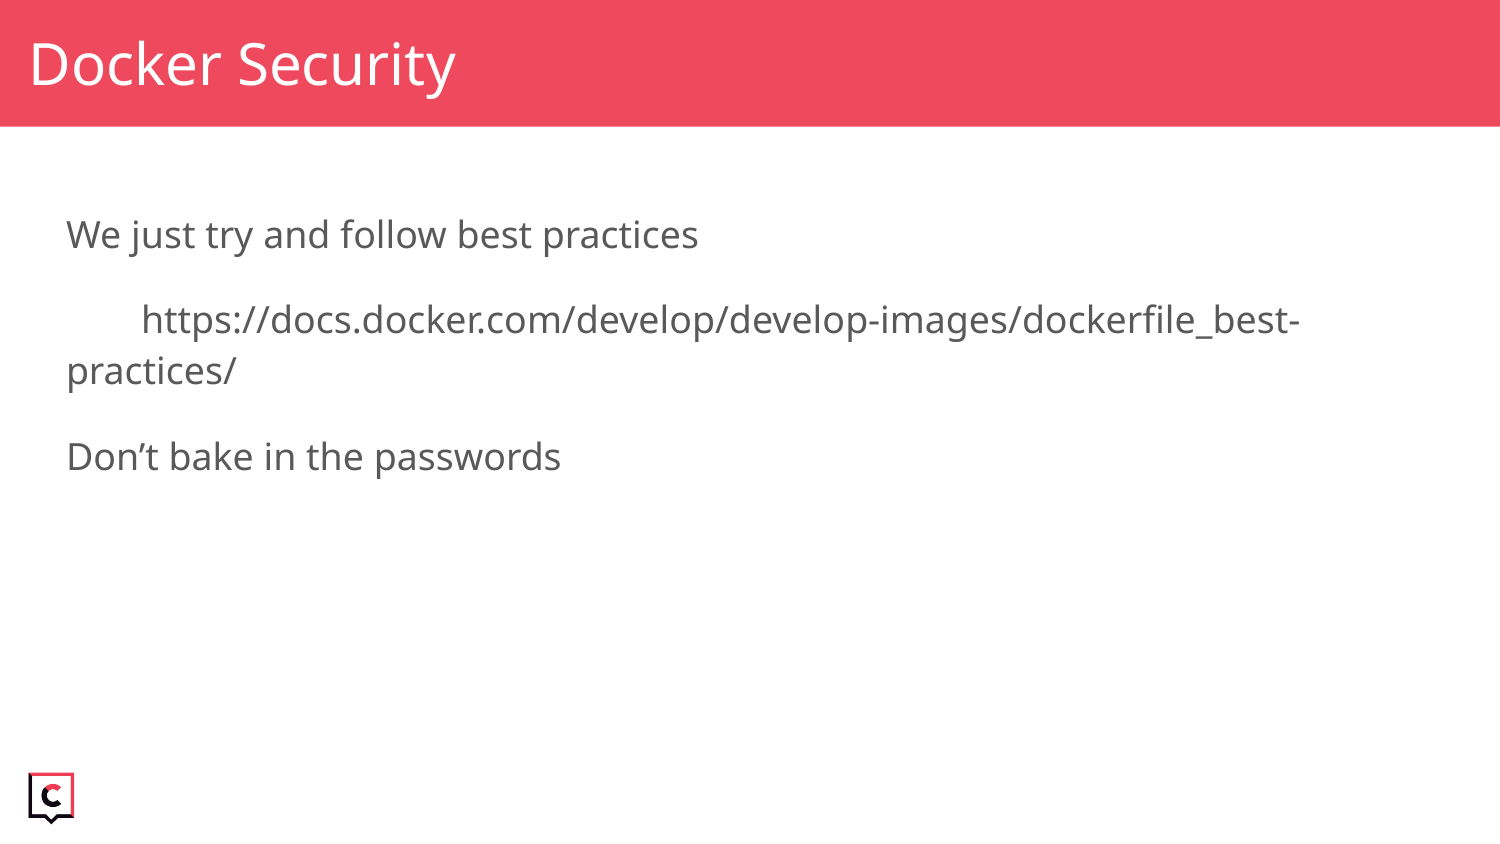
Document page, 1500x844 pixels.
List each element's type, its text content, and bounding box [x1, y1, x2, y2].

list We just try and follow best practices https://docs.docker.com/develop/develop-images/dockerfile_best-practices/ Don’t bake in the passwords [51, 189, 1449, 750]
picture [19, 764, 82, 830]
title Docker Security [13, 12, 1412, 107]
